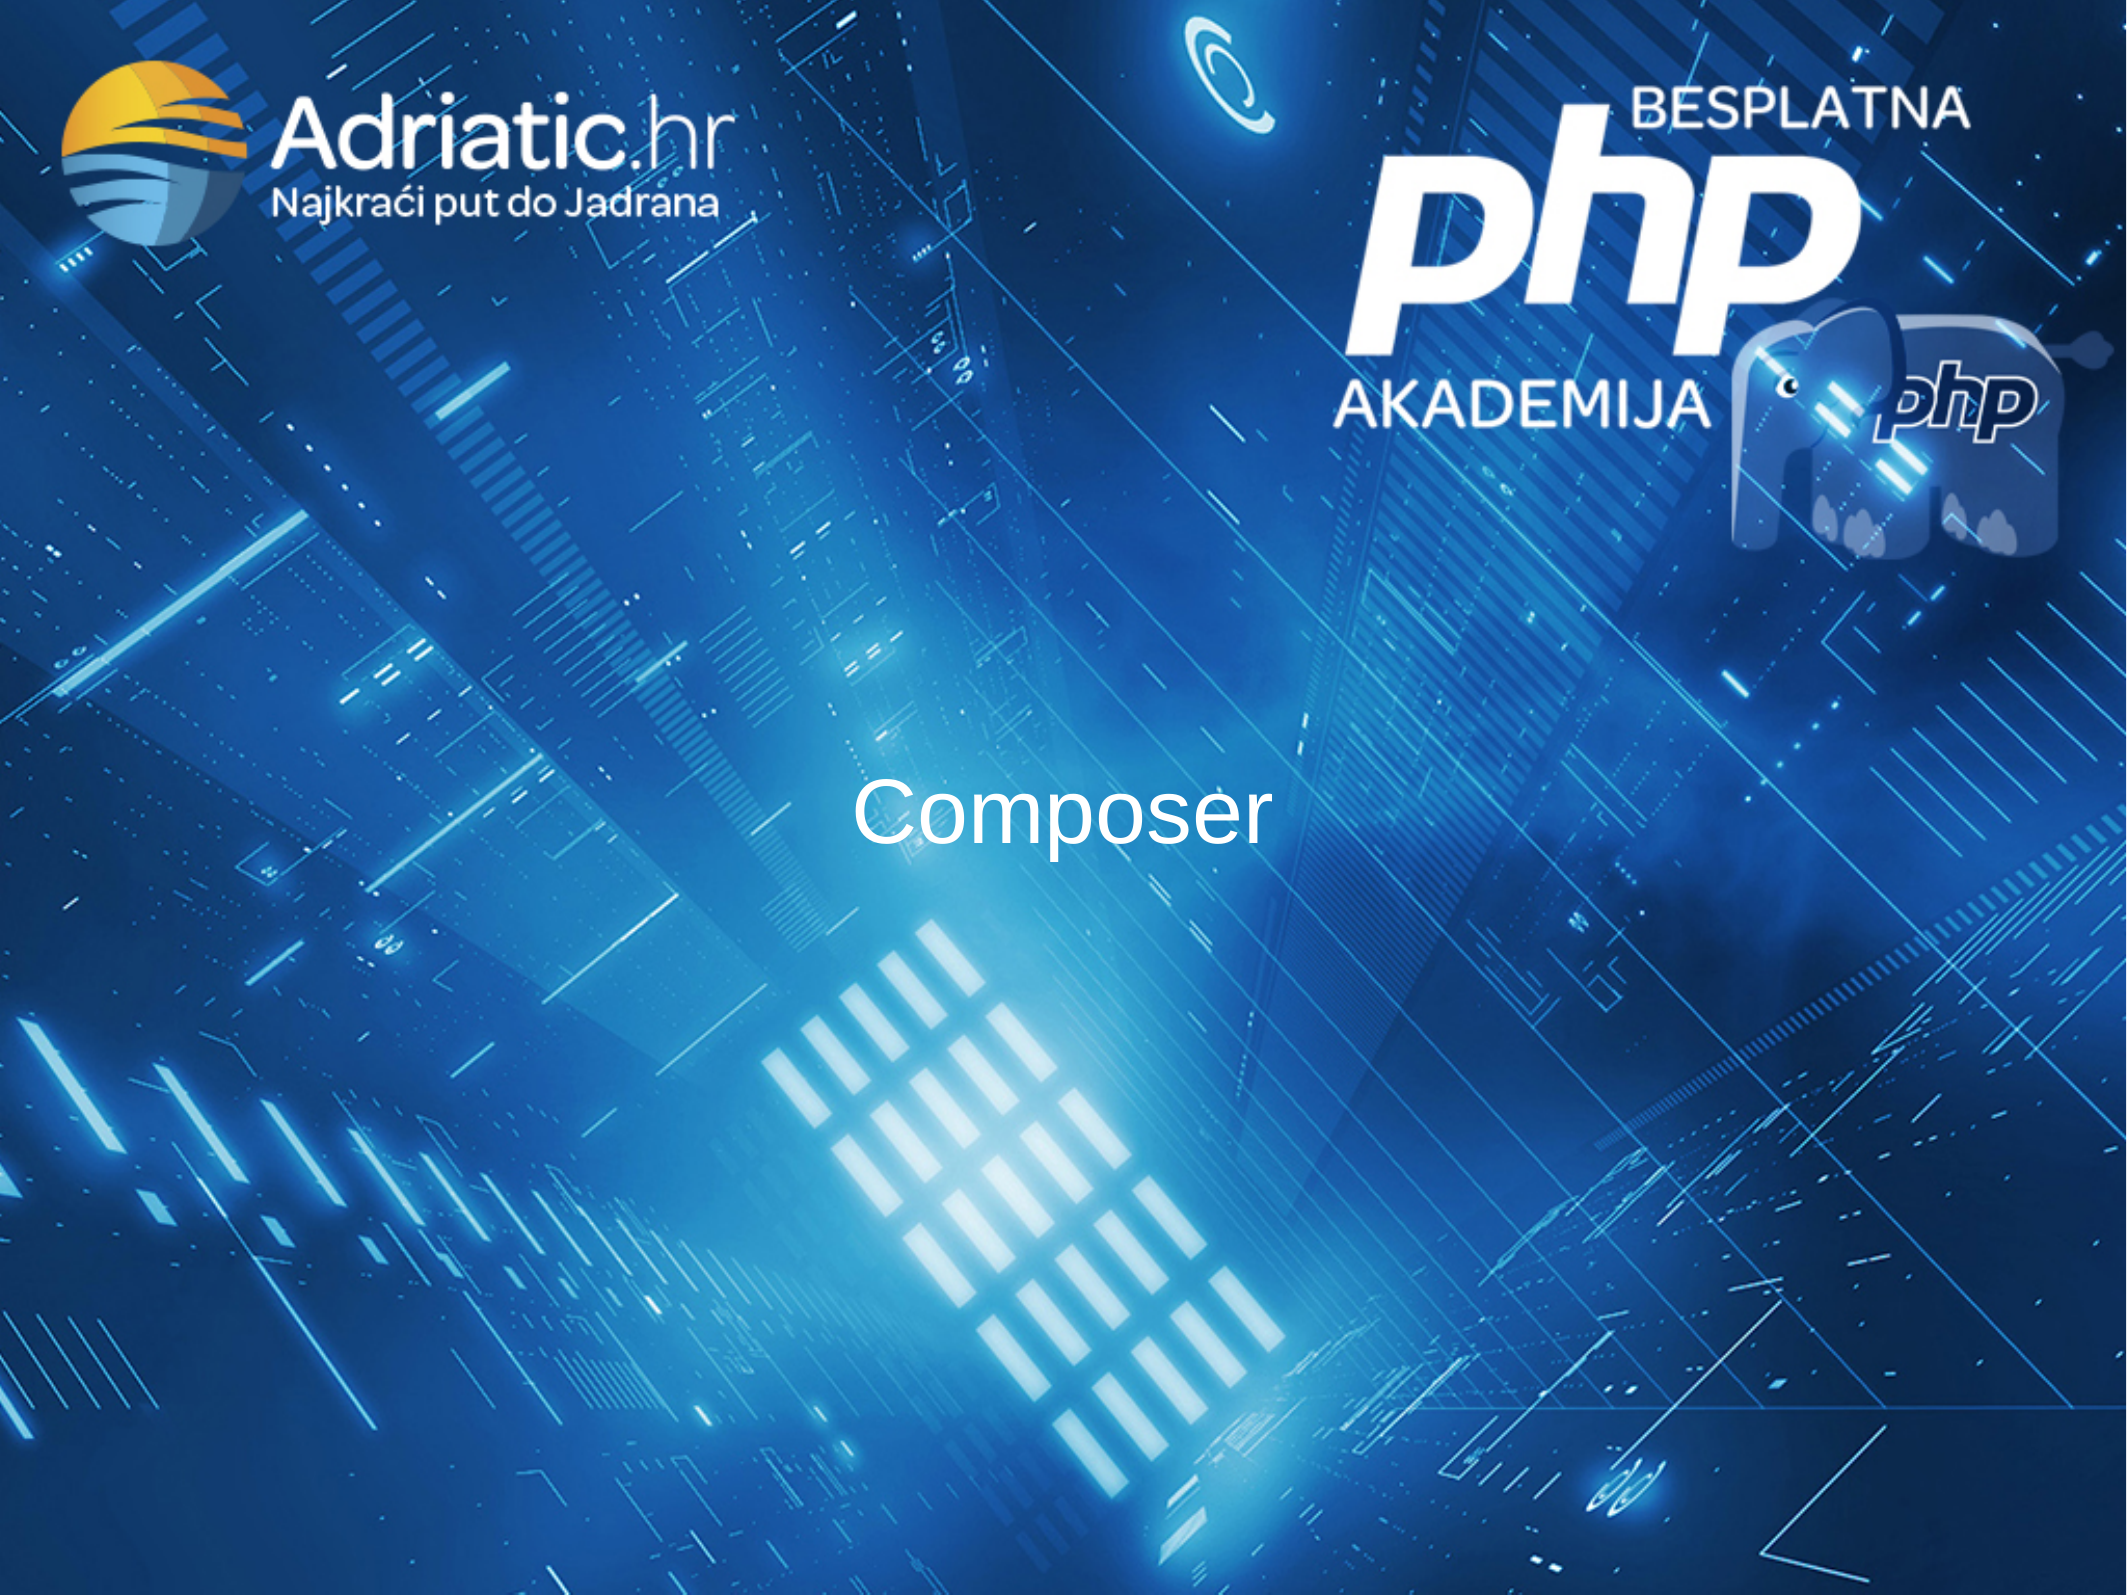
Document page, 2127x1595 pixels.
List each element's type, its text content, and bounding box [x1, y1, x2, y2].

title Composer [106, 678, 2020, 945]
picture [0, 0, 2127, 1595]
